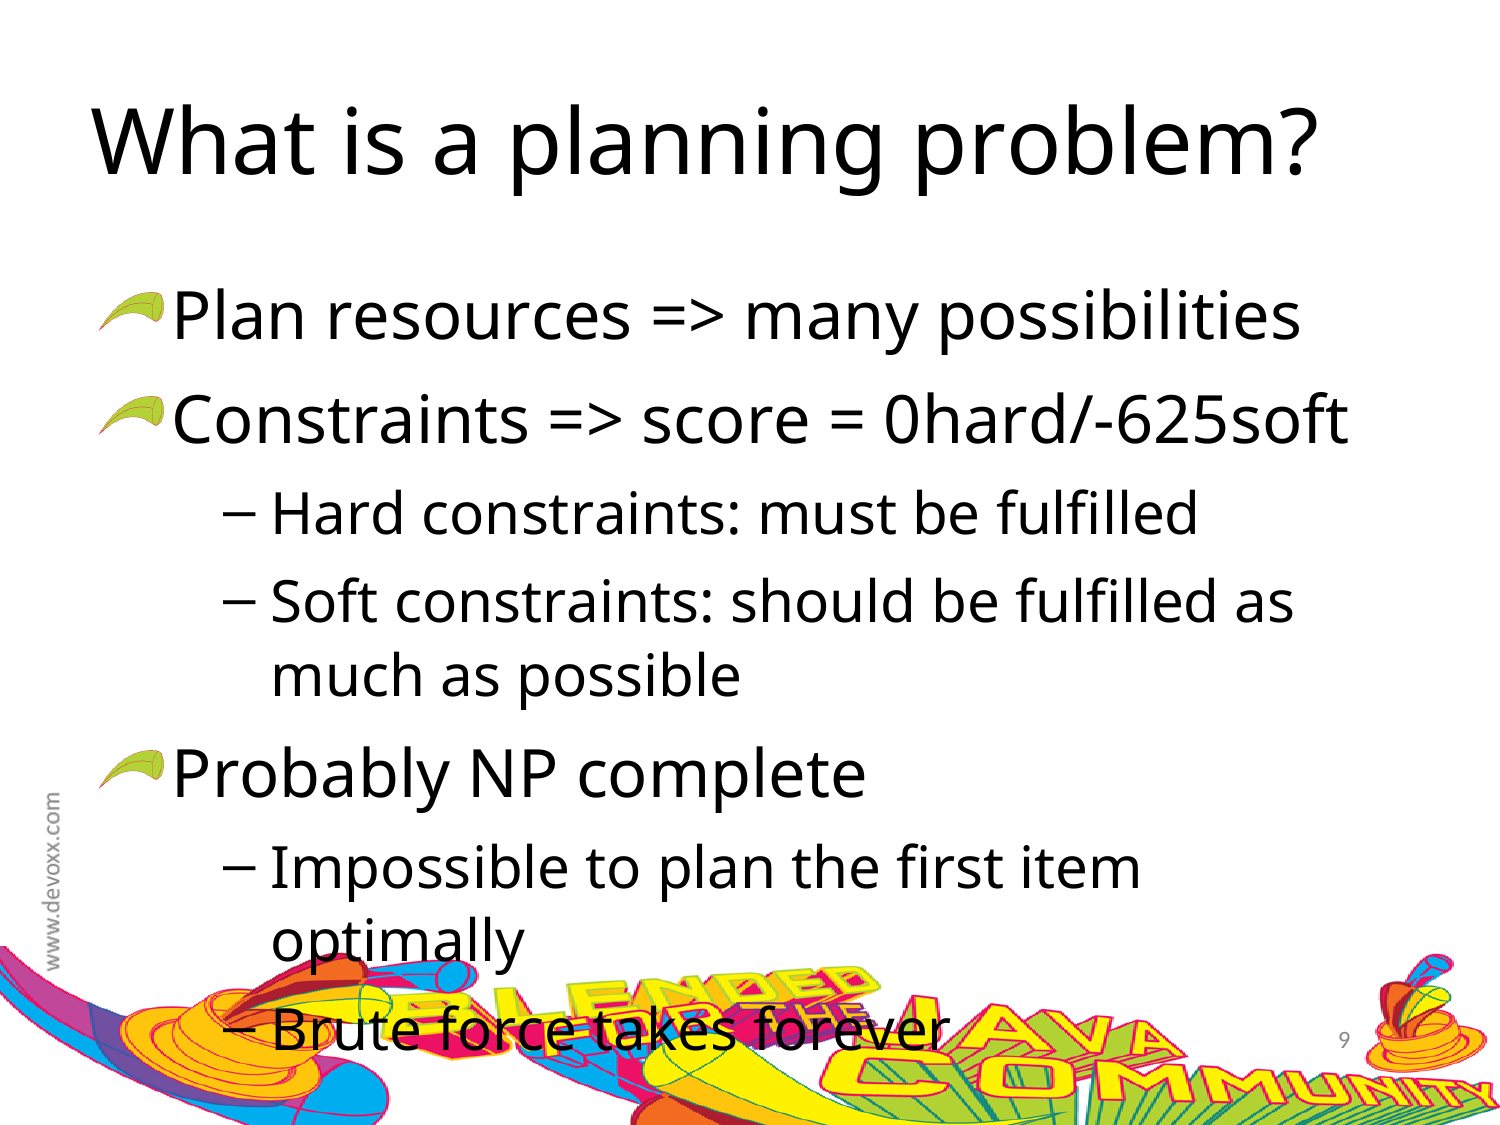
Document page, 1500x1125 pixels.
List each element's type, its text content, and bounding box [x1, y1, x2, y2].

picture [0, 757, 1500, 1125]
title What is a planning problem? [75, 45, 1426, 233]
list Plan resources => many possibilities Constraints => score = 0hard/-625soft Hard constraints: must be fulfilled Soft constraints: should be fulfilled as much as possible Probably NP complete Impossible to plan the first item optimally Brute force takes forever [75, 262, 1426, 975]
